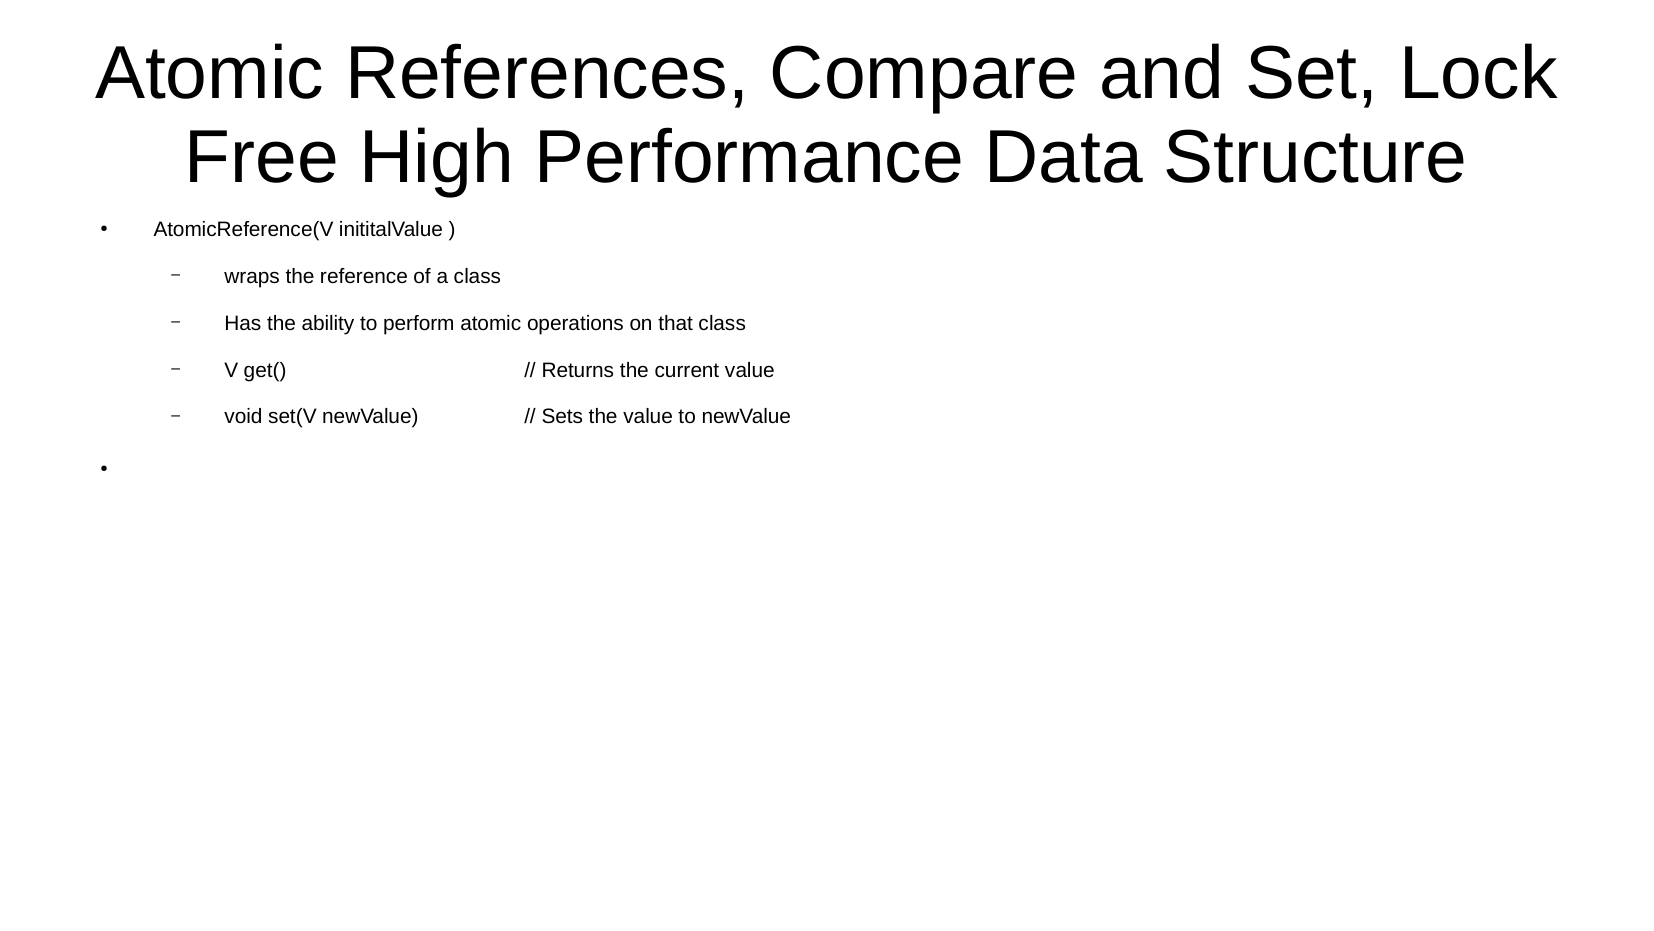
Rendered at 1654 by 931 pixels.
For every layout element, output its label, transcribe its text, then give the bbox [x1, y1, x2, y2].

list AtomicReference(V inititalValue ) wraps the reference of a class Has the ability to perform atomic operations on that class V get() // Returns the current value void set(V newValue) // Sets the value to newValue [82, 217, 1606, 901]
title Atomic References, Compare and Set, Lock Free High Performance Data Structure [82, 30, 1571, 199]
